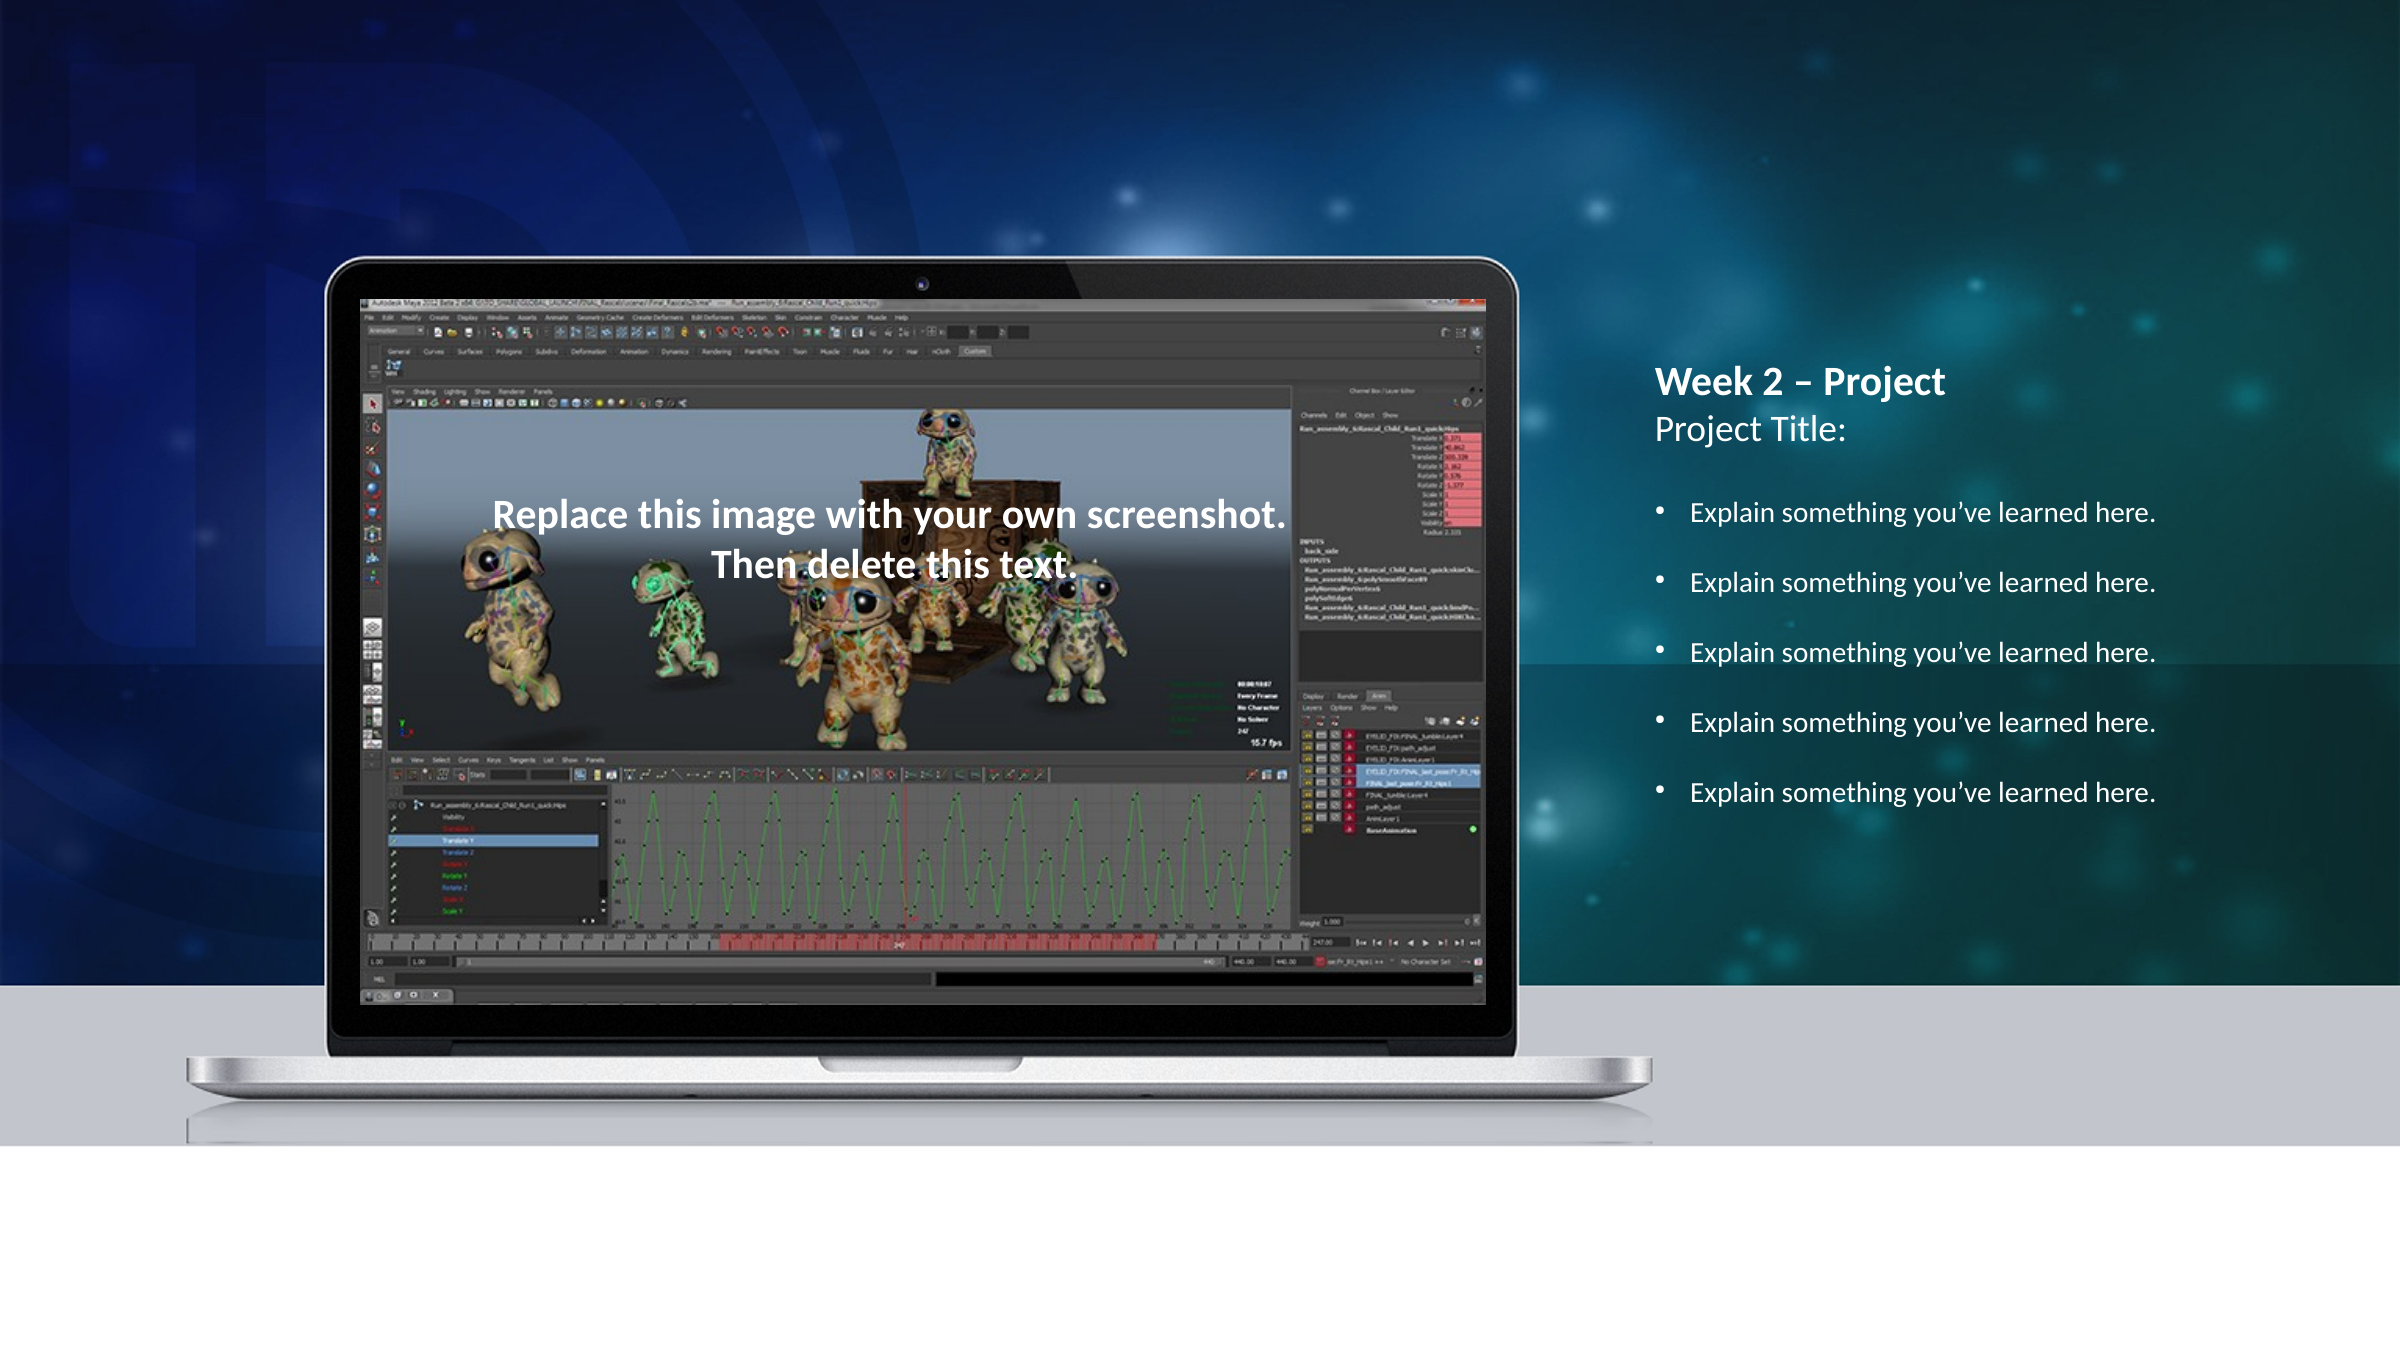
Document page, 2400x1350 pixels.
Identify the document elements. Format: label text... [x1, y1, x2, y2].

picture [0, 0, 2400, 1350]
text_box Week 2 – Project Project Title: Explain something you’ve learned here. Explain something you’ve learned here. Explain something you’ve learned here. Explain something you’ve learned here. Explain something you’ve learned here. [1639, 346, 2250, 851]
text_box Replace this image with your own screenshot. Then delete this text. [410, 479, 1380, 595]
